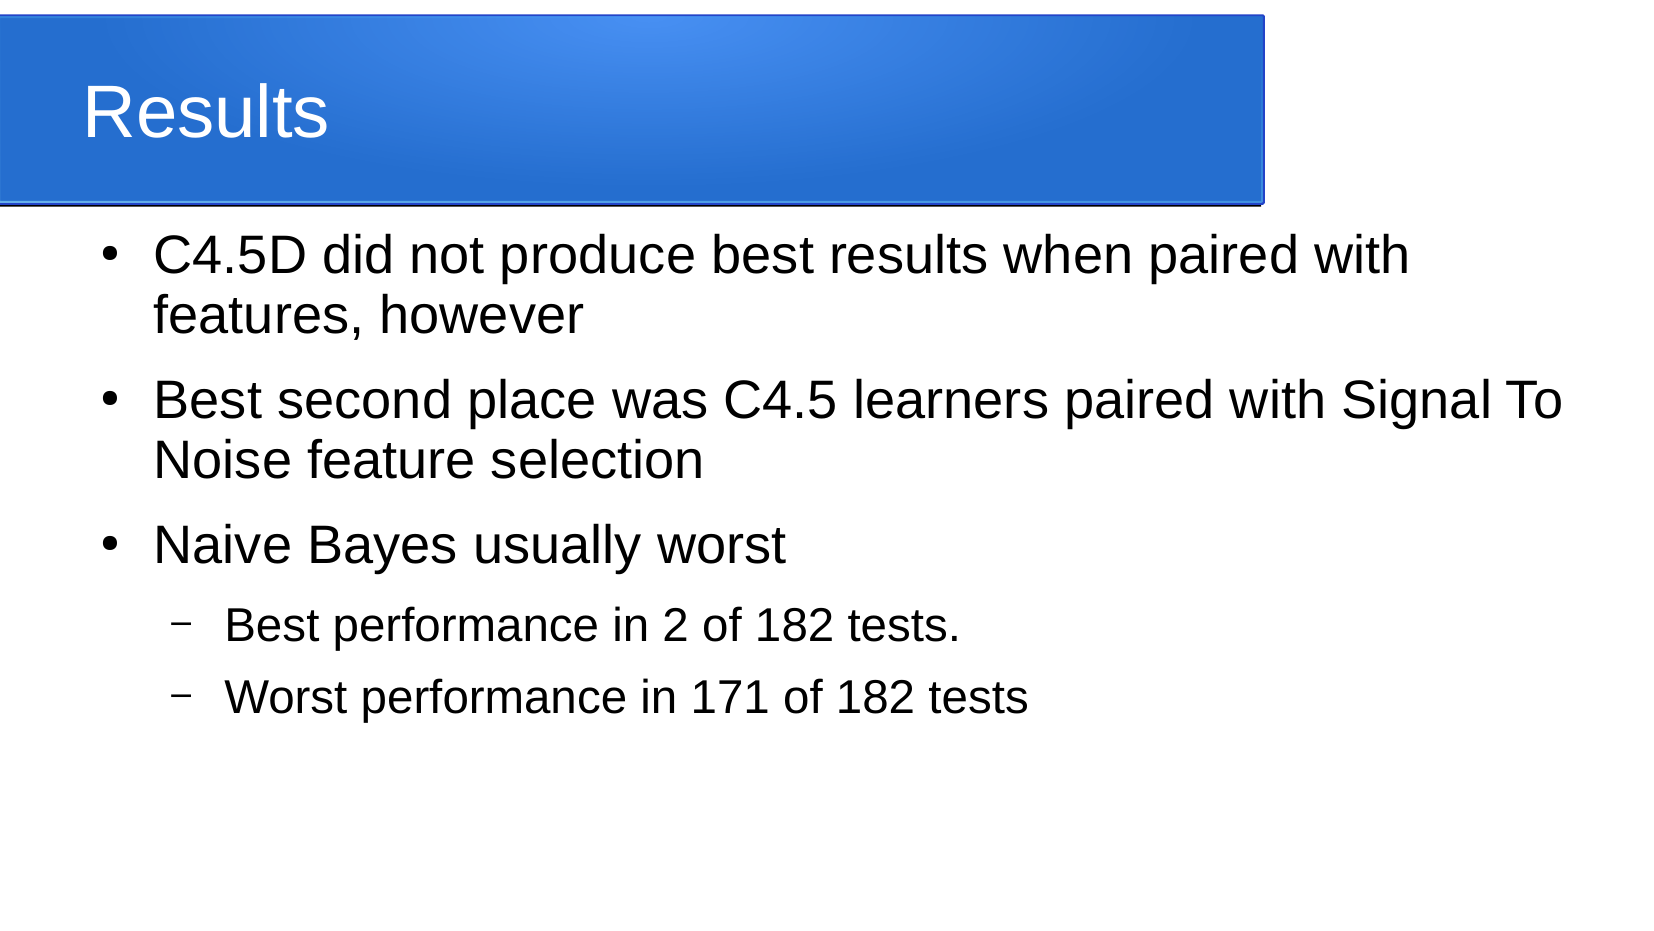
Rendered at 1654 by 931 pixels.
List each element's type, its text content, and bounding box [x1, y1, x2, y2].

title Results [82, 35, 1235, 189]
list C4.5D did not produce best results when paired with features, however Best second place was C4.5 learners paired with Signal To Noise feature selection Naive Bayes usually worst Best performance in 2 of 182 tests. Worst performance in 171 of 182 tests [82, 224, 1571, 764]
